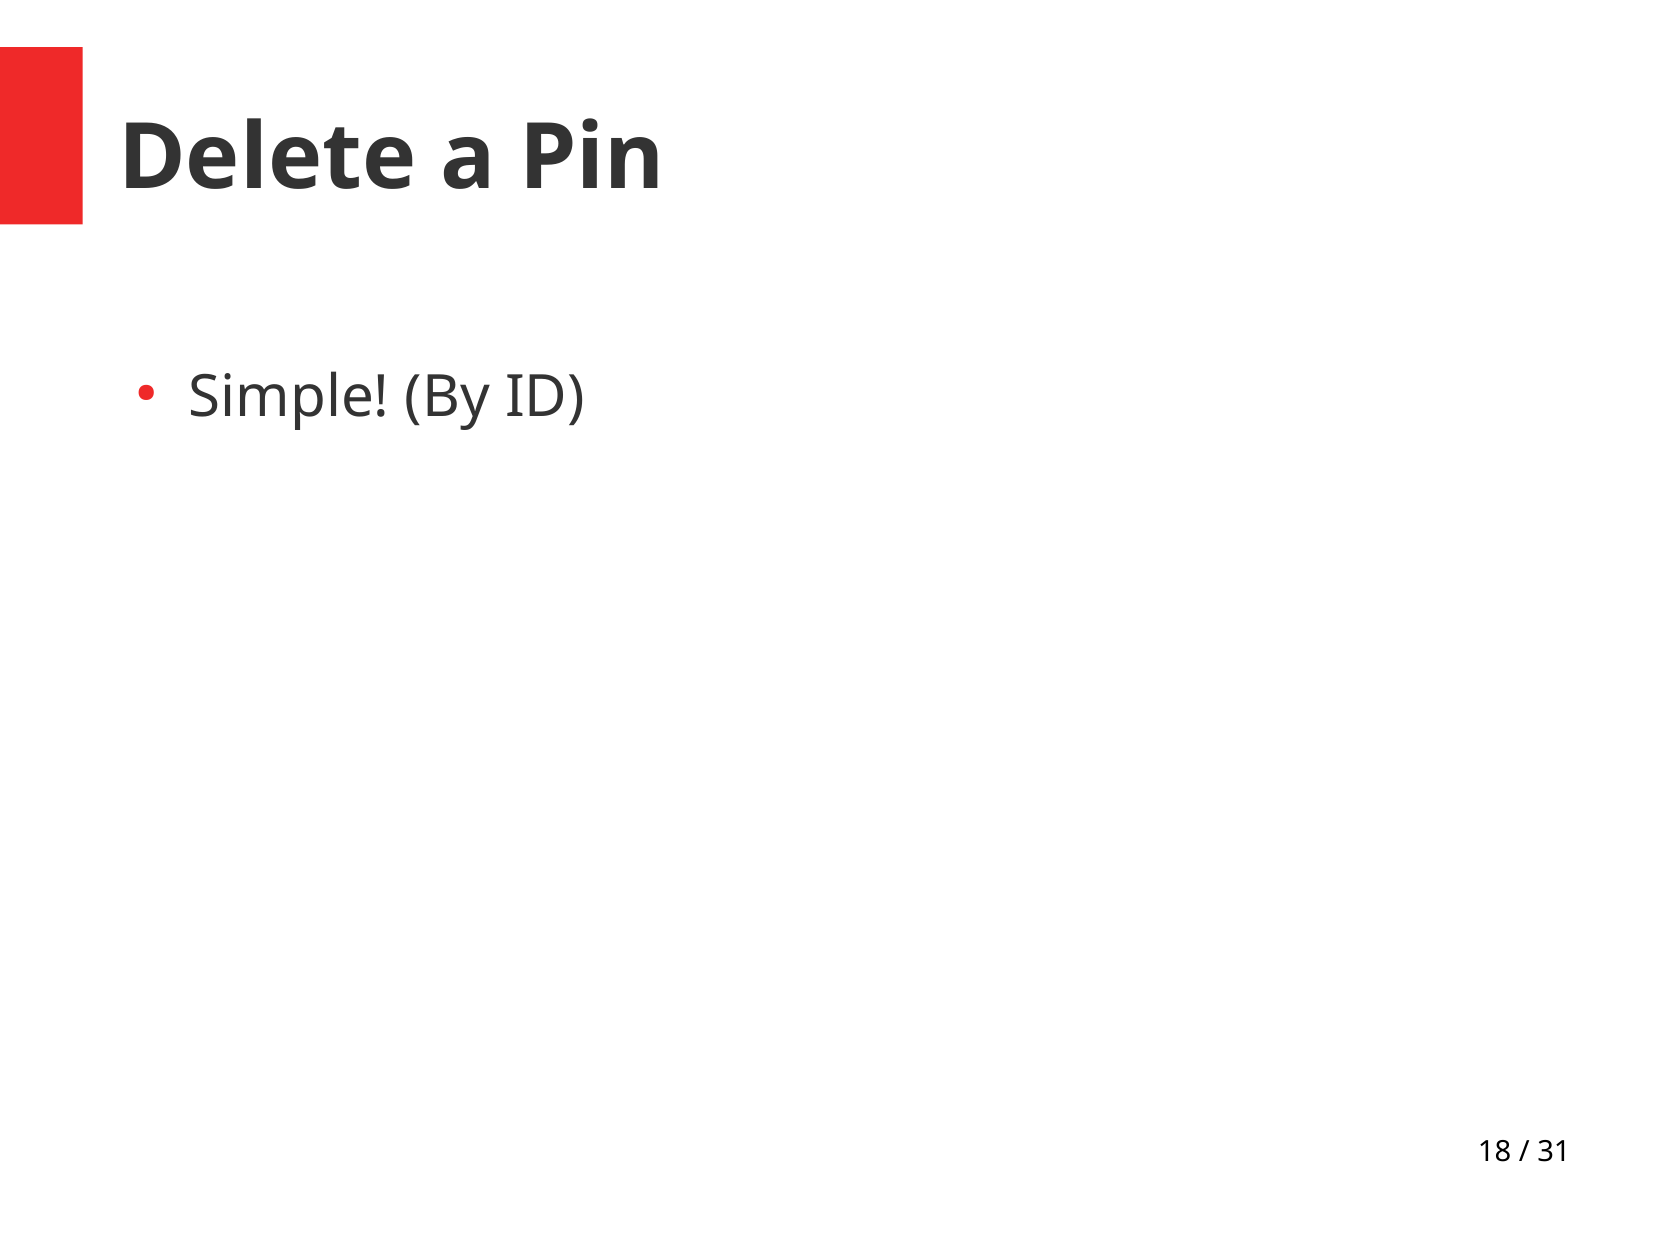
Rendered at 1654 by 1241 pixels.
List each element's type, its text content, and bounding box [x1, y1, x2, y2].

list Simple! (By ID) [118, 354, 1536, 1074]
title Delete a Pin [118, 49, 1571, 257]
